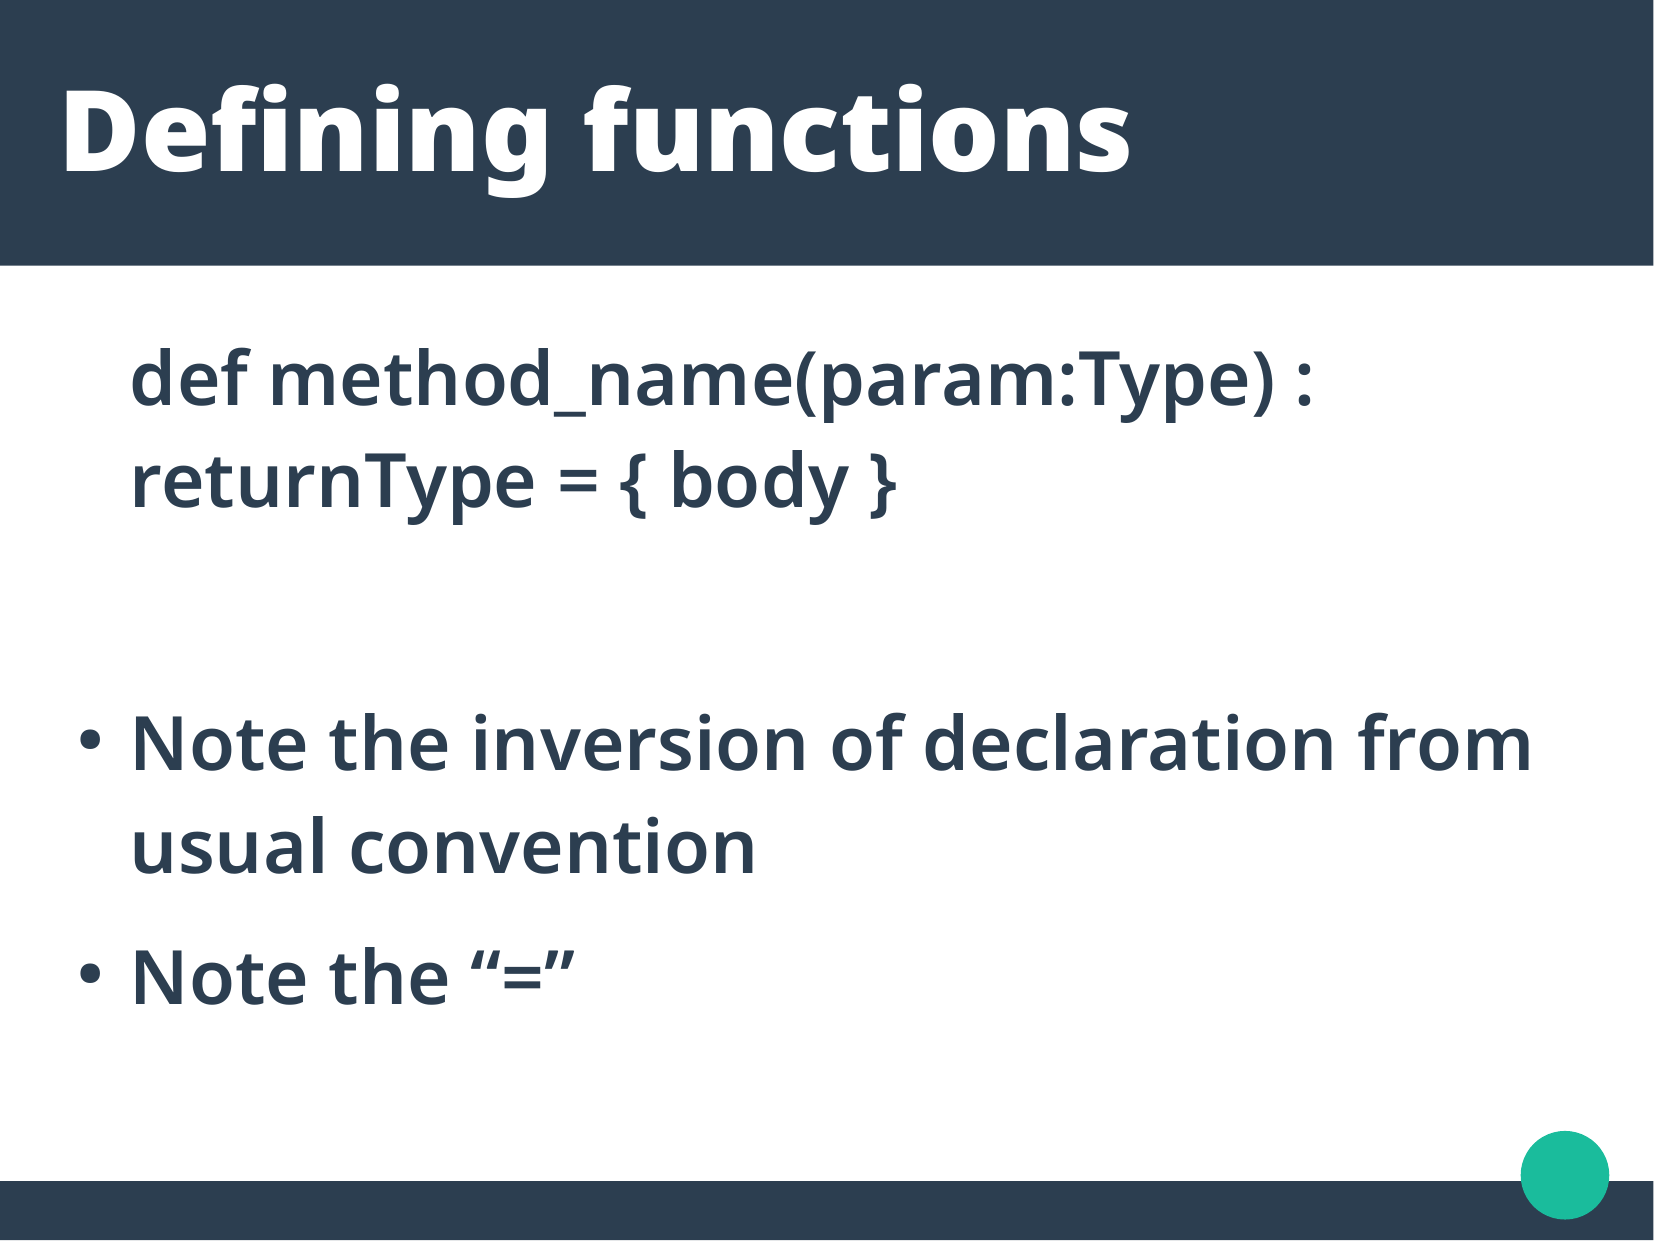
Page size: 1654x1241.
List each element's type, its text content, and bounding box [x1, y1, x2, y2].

title Defining functions [59, 49, 1595, 207]
list def method_name(param:Type) : returnType = { body } Note the inversion of declaration from usual convention Note the “=” [59, 324, 1595, 1152]
